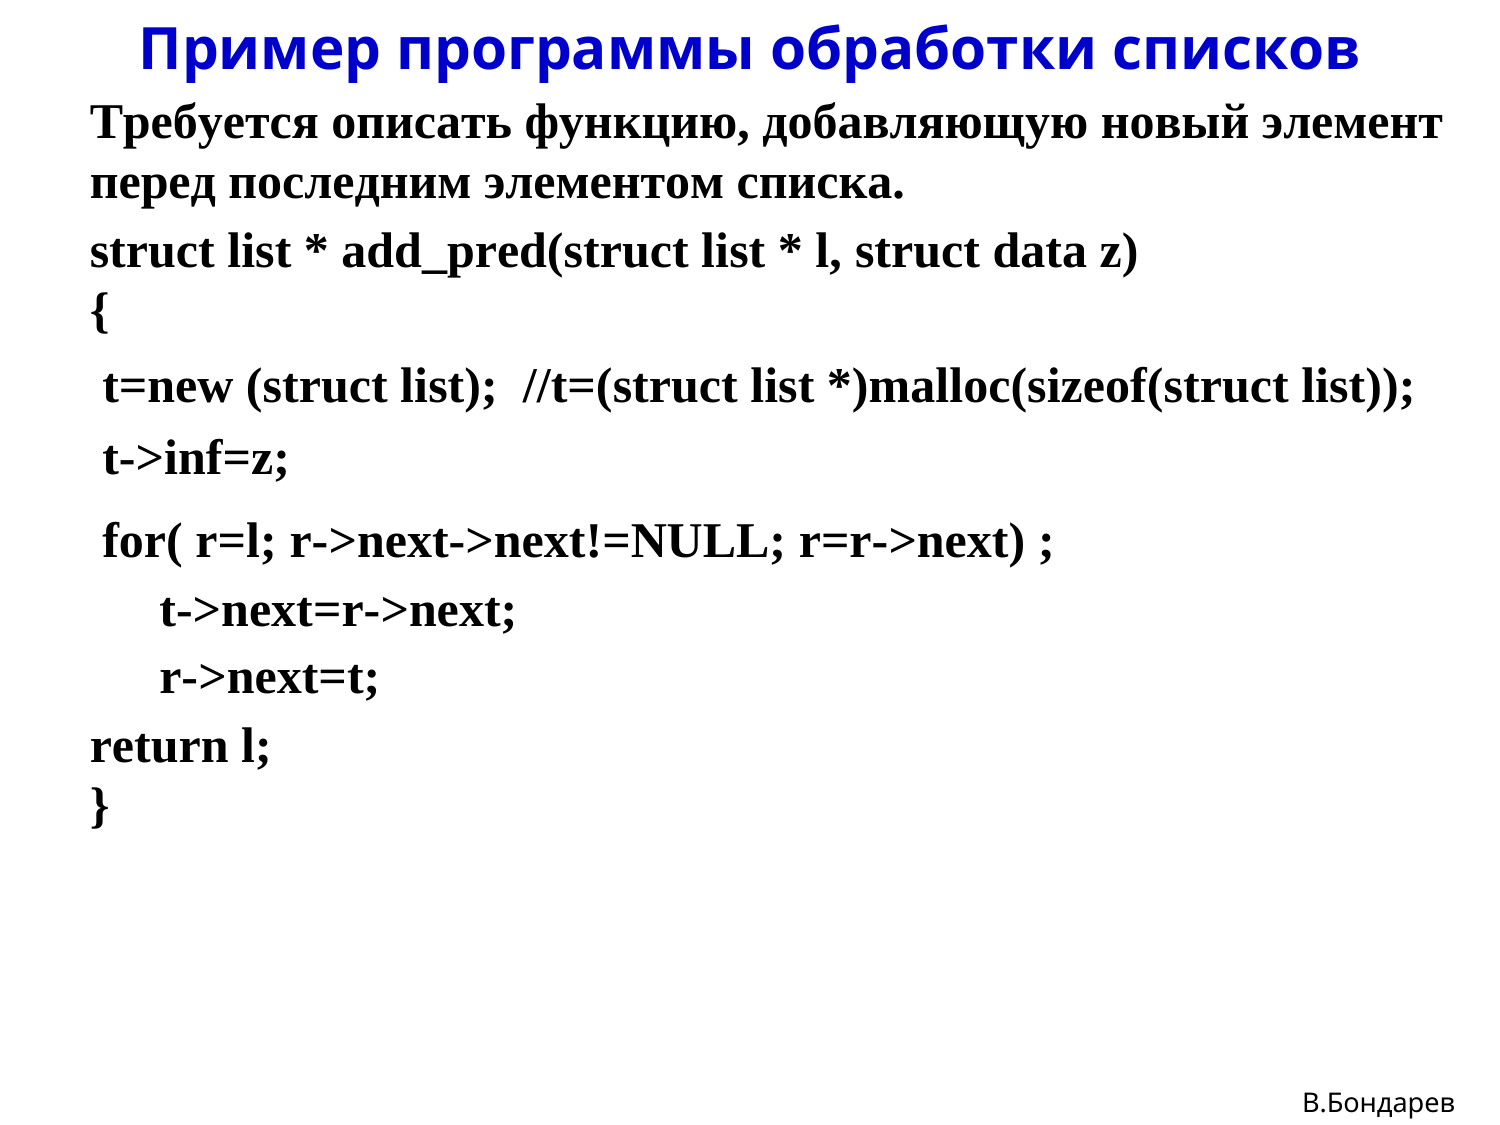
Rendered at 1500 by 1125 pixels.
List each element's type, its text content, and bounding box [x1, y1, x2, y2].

text_box t->inf=z; [0, 416, 1500, 493]
text_box Требуется описать функцию, добавляющую новый элемент перед последним элементом списка. [0, 80, 1500, 209]
text_box Пример программы обработки списков [0, 4, 1500, 80]
text_box t->next=r->next; [56, 568, 589, 645]
text_box t=new (struct list); //t=(struct list *)malloc(sizeof(struct list)); [0, 345, 1500, 416]
text_box return l; } [0, 704, 1500, 901]
text_box for( r=l; r->next->next!=NULL; r=r->next) ; [0, 499, 1500, 576]
text_box r->next=t; [57, 635, 1500, 704]
text_box struct list * add_pred(struct list * l, struct data z) { [0, 209, 1500, 345]
